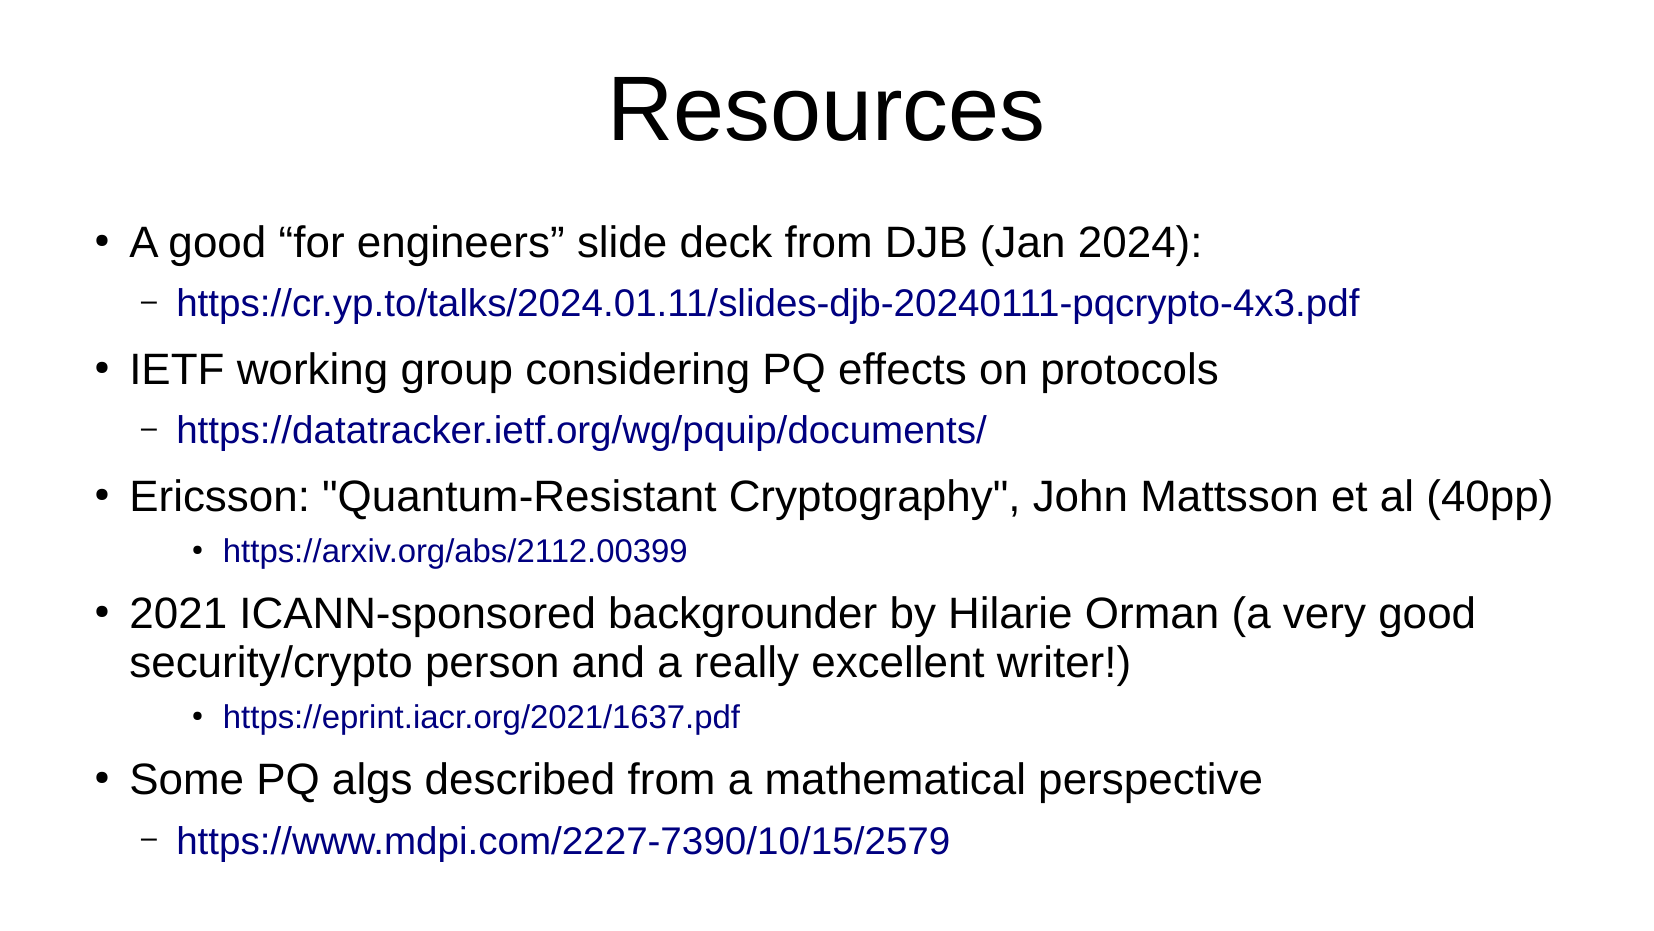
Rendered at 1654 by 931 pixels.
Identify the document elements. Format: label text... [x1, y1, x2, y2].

title Resources [82, 31, 1571, 187]
list A good “for engineers” slide deck from DJB (Jan 2024): https://cr.yp.to/talks/2024.01.11/slides-djb-20240111-pqcrypto-4x3.pdf IETF working group considering PQ effects on protocols https://datatracker.ietf.org/wg/pquip/documents/ Ericsson: "Quantum-Resistant Cryptography", John Mattsson et al (40pp) https://arxiv.org/abs/2112.00399 2021 ICANN-sponsored backgrounder by Hilarie Orman (a very good security/crypto person and a really excellent writer!) https://eprint.iacr.org/2021/1637.pdf Some PQ algs described from a mathematical perspective https://www.mdpi.com/2227-7390/10/15/2579 [82, 217, 1571, 885]
